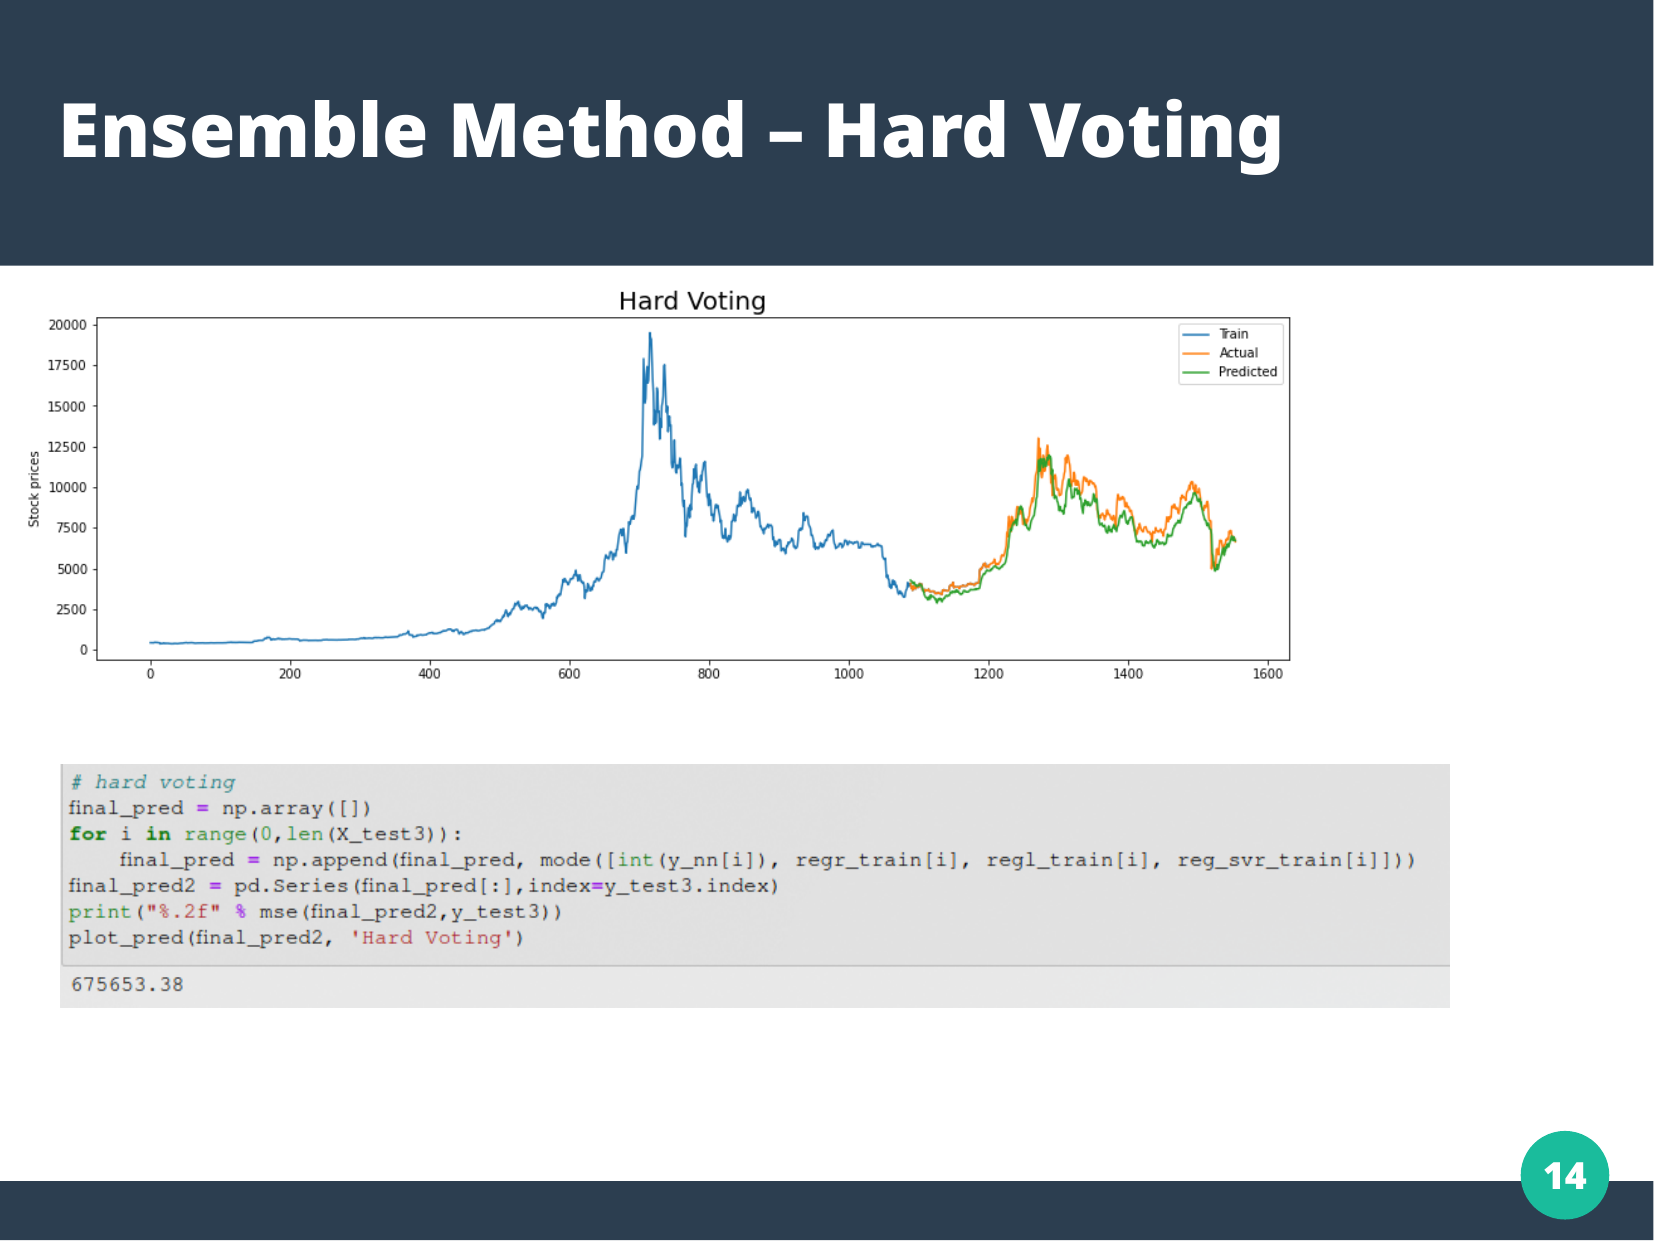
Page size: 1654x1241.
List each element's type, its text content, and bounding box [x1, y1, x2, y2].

title Ensemble Method – Hard Voting [59, 49, 1595, 207]
picture [60, 764, 1450, 1008]
picture [21, 282, 1298, 691]
